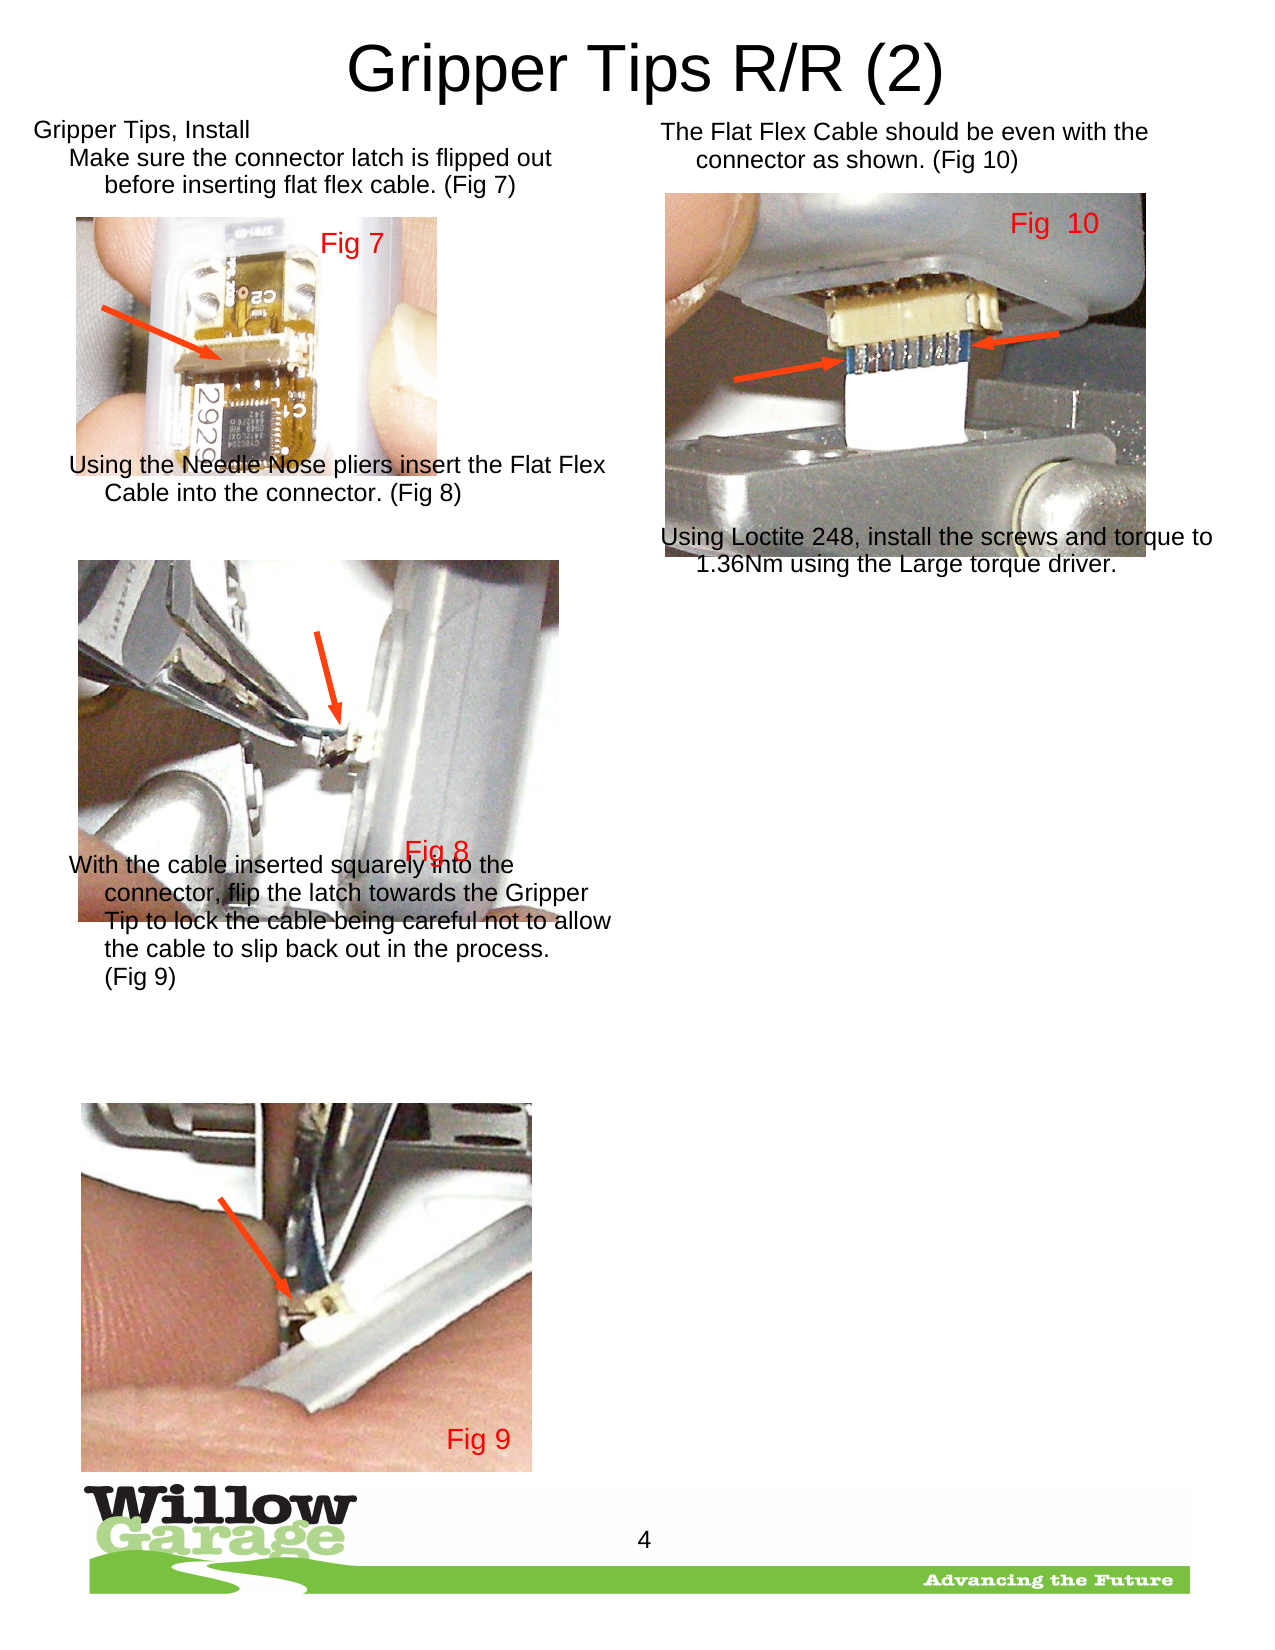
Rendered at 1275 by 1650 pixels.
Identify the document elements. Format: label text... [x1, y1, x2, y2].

title Gripper Tips R/R (2) [94, 16, 1200, 117]
list Gripper Tips, Install Make sure the connector latch is flipped out before inserting flat flex cable. (Fig 7) Using the Needle Nose pliers insert the Flat Flex Cable into the connector. (Fig 8) With the cable inserted squarely into the connector, flip the latch towards the Gripper Tip to lock the cable being careful not to allow the cable to slip back out in the process. (Fig 9) [33, 115, 627, 1279]
picture [84, 1484, 624, 1594]
text_box Fig 10 [995, 199, 1114, 256]
text_box Fig 9 [431, 1415, 527, 1467]
text_box Fig 7 [305, 219, 400, 271]
list The Flat Flex Cable should be even with the connector as shown. (Fig 10) Using Loctite 248, install the screws and torque to 1.36Nm using the Large torque driver. [624, 117, 1231, 1650]
text_box Fig 8 [389, 827, 502, 879]
picture [81, 1279, 532, 1472]
